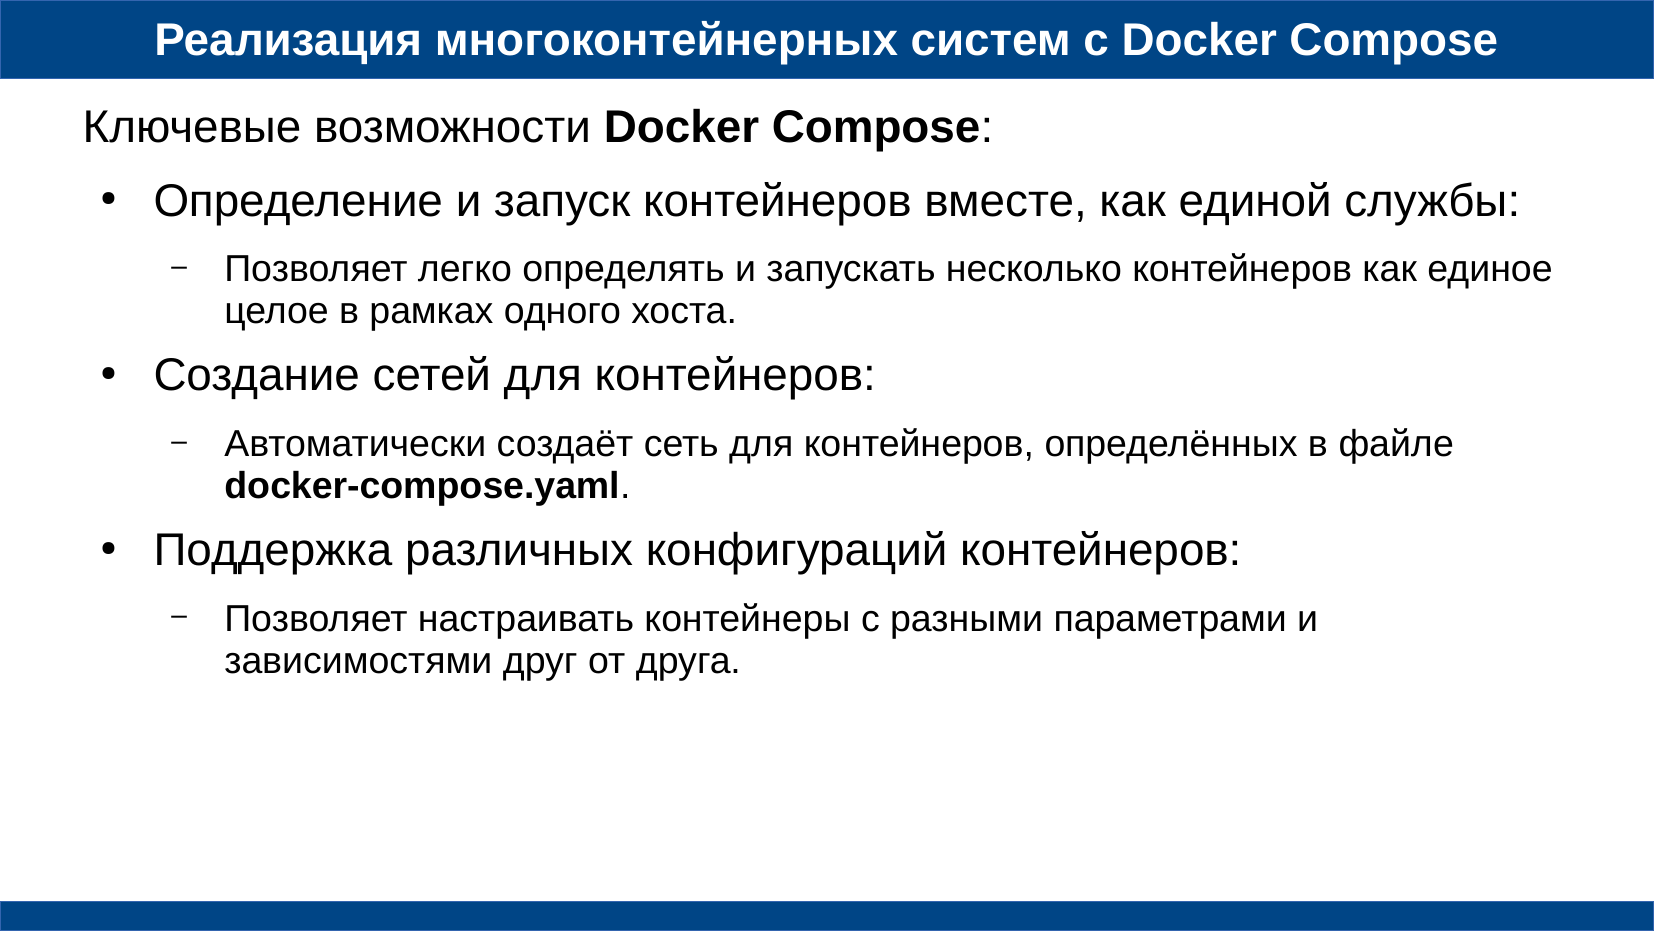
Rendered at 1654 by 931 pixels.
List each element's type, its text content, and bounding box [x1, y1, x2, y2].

list Ключевые возможности Docker Compose: Определение и запуск контейнеров вместе, как единой службы: Позволяет легко определять и запускать несколько контейнеров как единое целое в рамках одного хоста. Создание сетей для контейнеров: Автоматически создаёт сеть для контейнеров, определённых в файле docker-compose.yaml. Поддержка различных конфигураций контейнеров: Позволяет настраивать контейнеры с разными параметрами и зависимостями друг от друга. [82, 101, 1571, 796]
title Реализация многоконтейнерных систем с Docker Compose [0, 0, 1654, 79]
